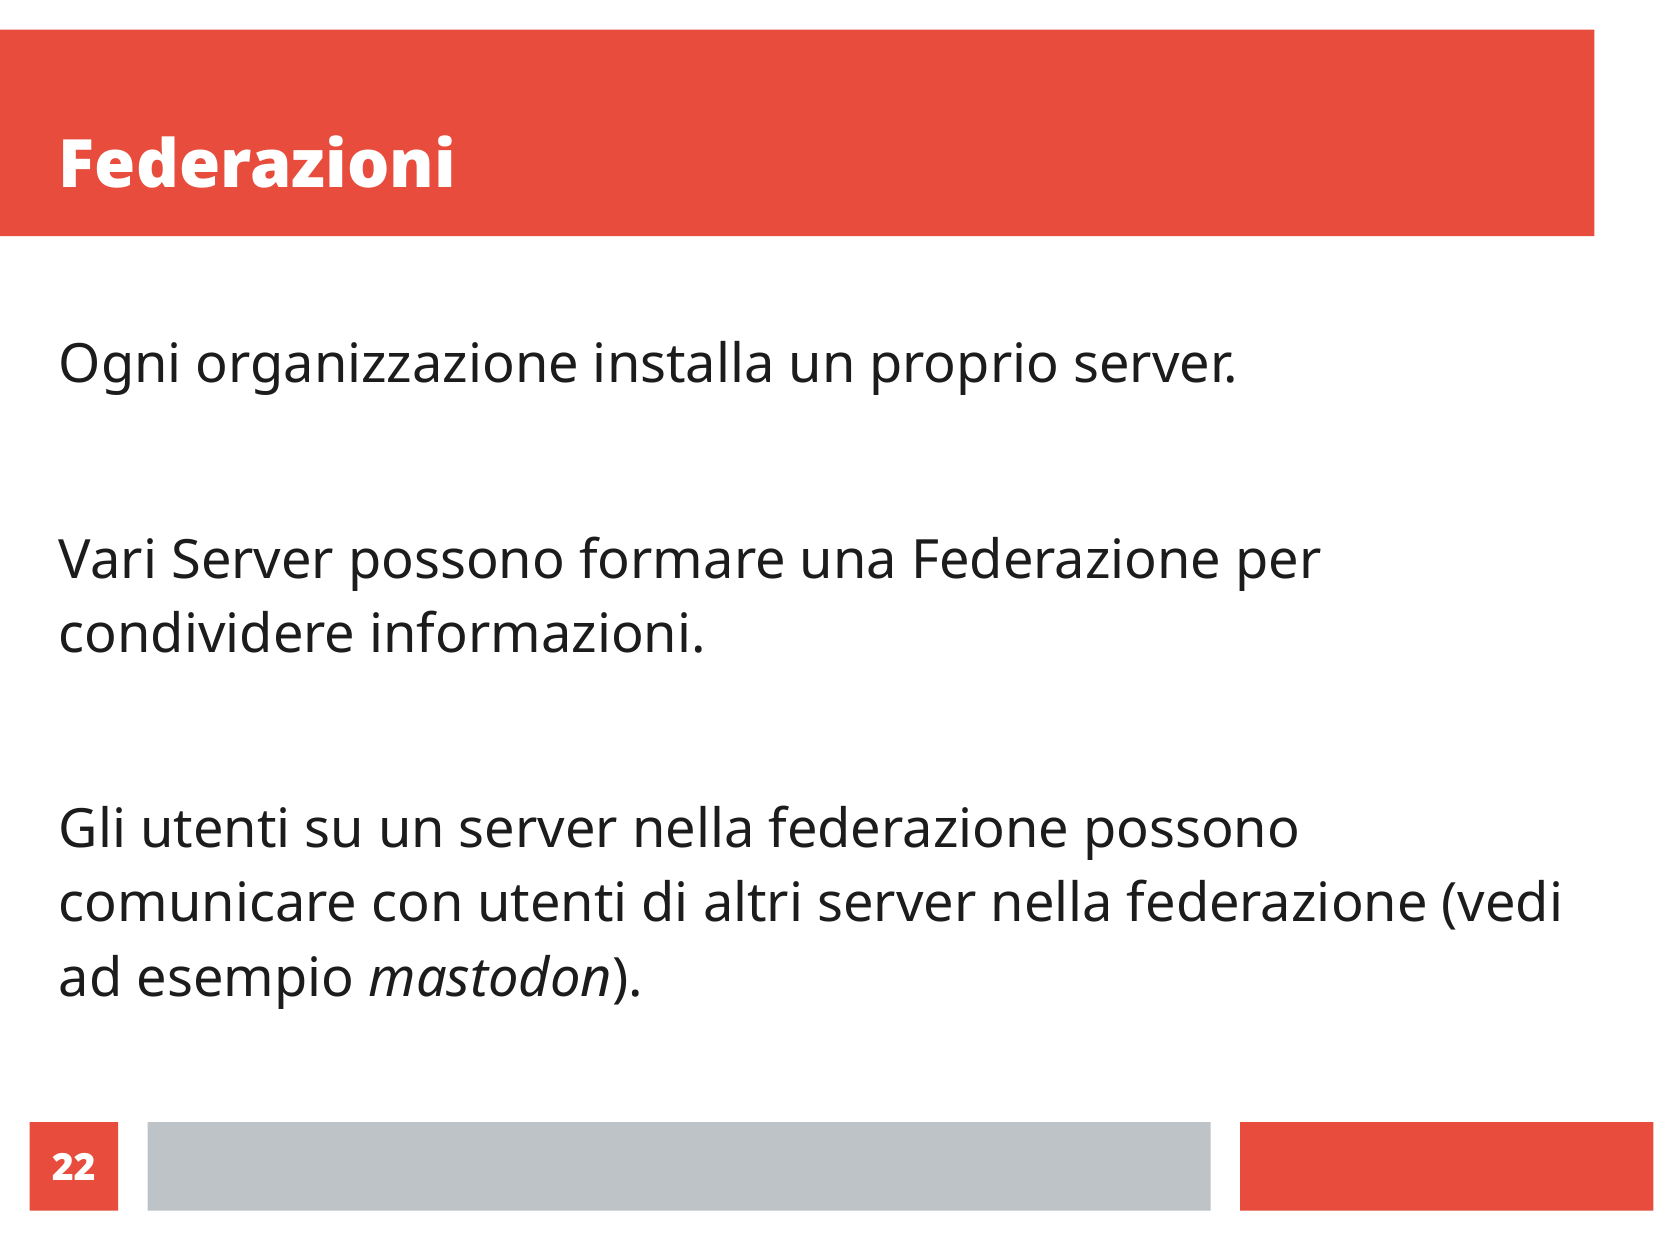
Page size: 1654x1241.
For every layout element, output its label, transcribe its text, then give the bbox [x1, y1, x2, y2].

list Ogni organizzazione installa un proprio server. Vari Server possono formare una Federazione per condividere informazioni. Gli utenti su un server nella federazione possono comunicare con utenti di altri server nella federazione (vedi ad esempio mastodon). [59, 324, 1565, 1093]
title Federazioni [59, 59, 1595, 207]
